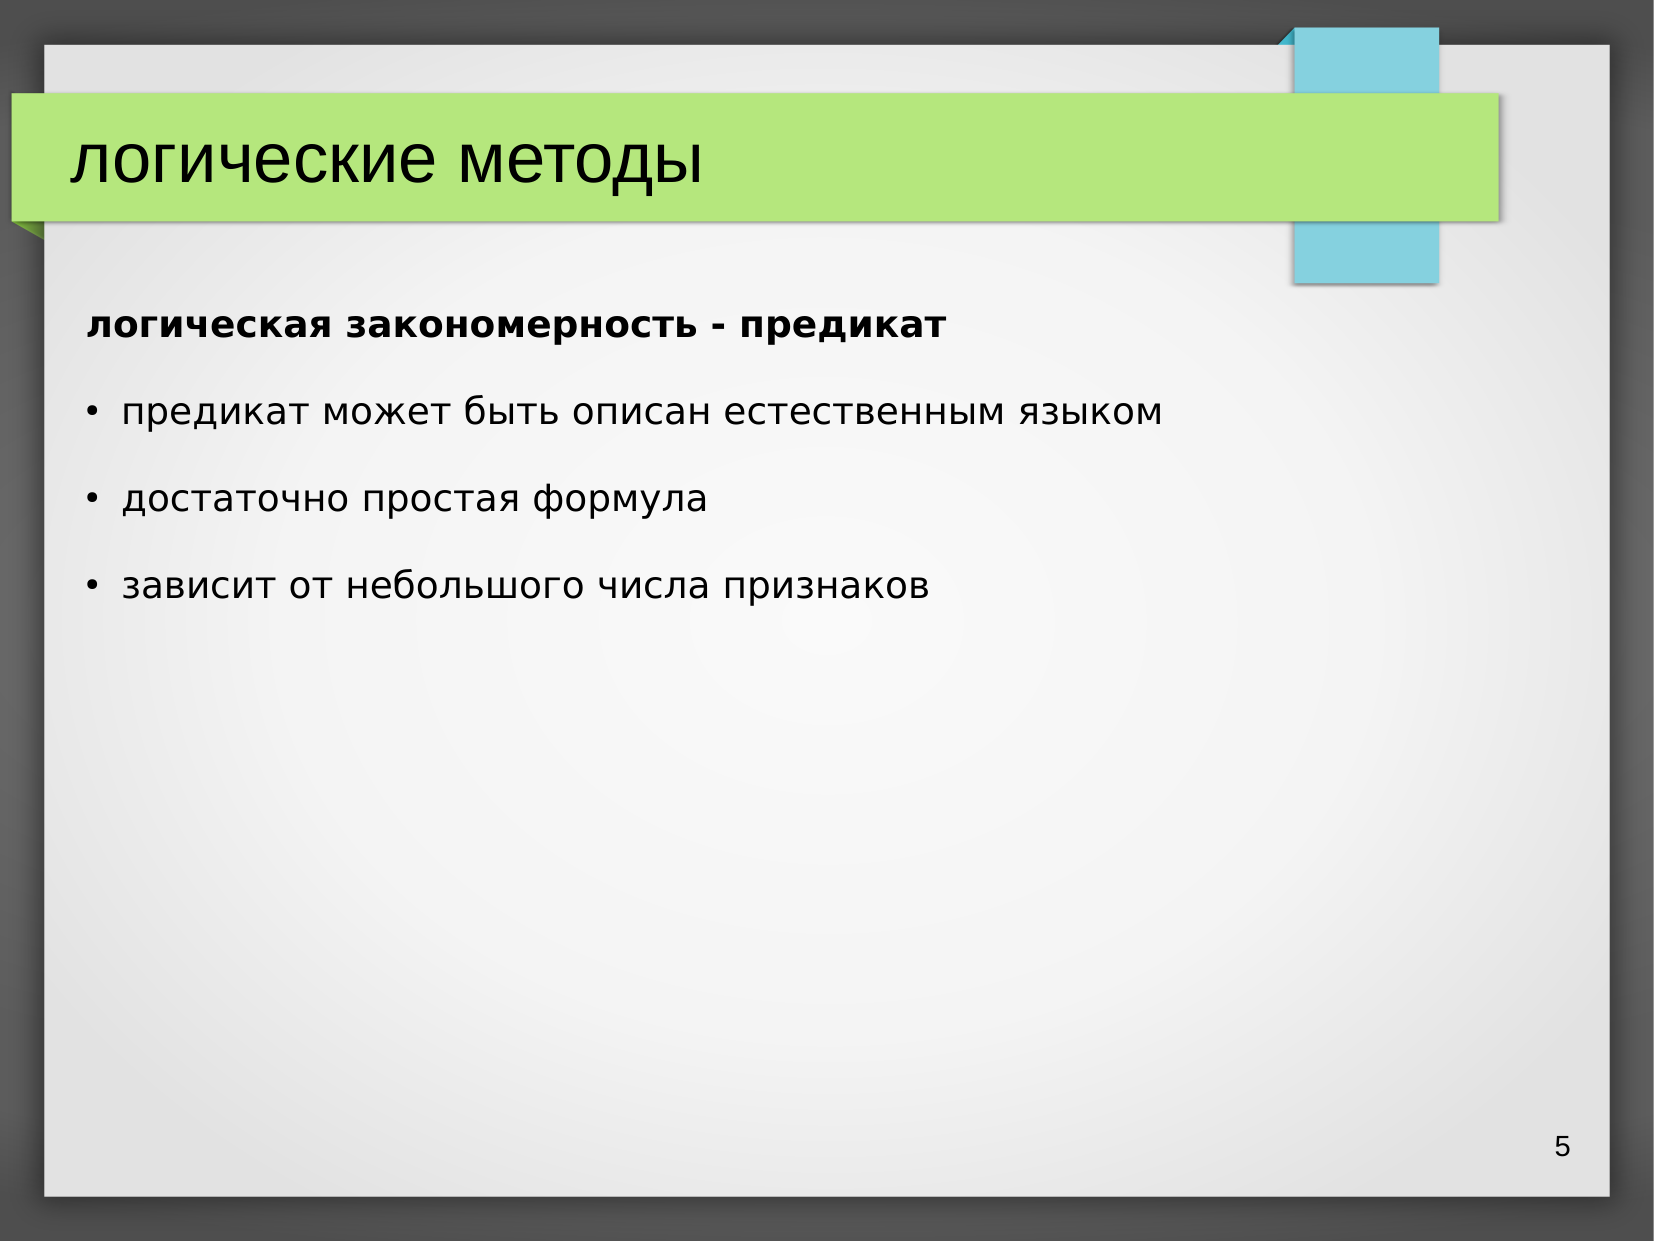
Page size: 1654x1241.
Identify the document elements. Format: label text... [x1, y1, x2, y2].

title логические методы [70, 118, 1205, 199]
picture [0, 0, 1654, 1241]
text_box логическая закономерность - предикат предикат может быть описан естественным языком достаточно простая формула зависит от небольшого числа признаков [70, 295, 1193, 659]
